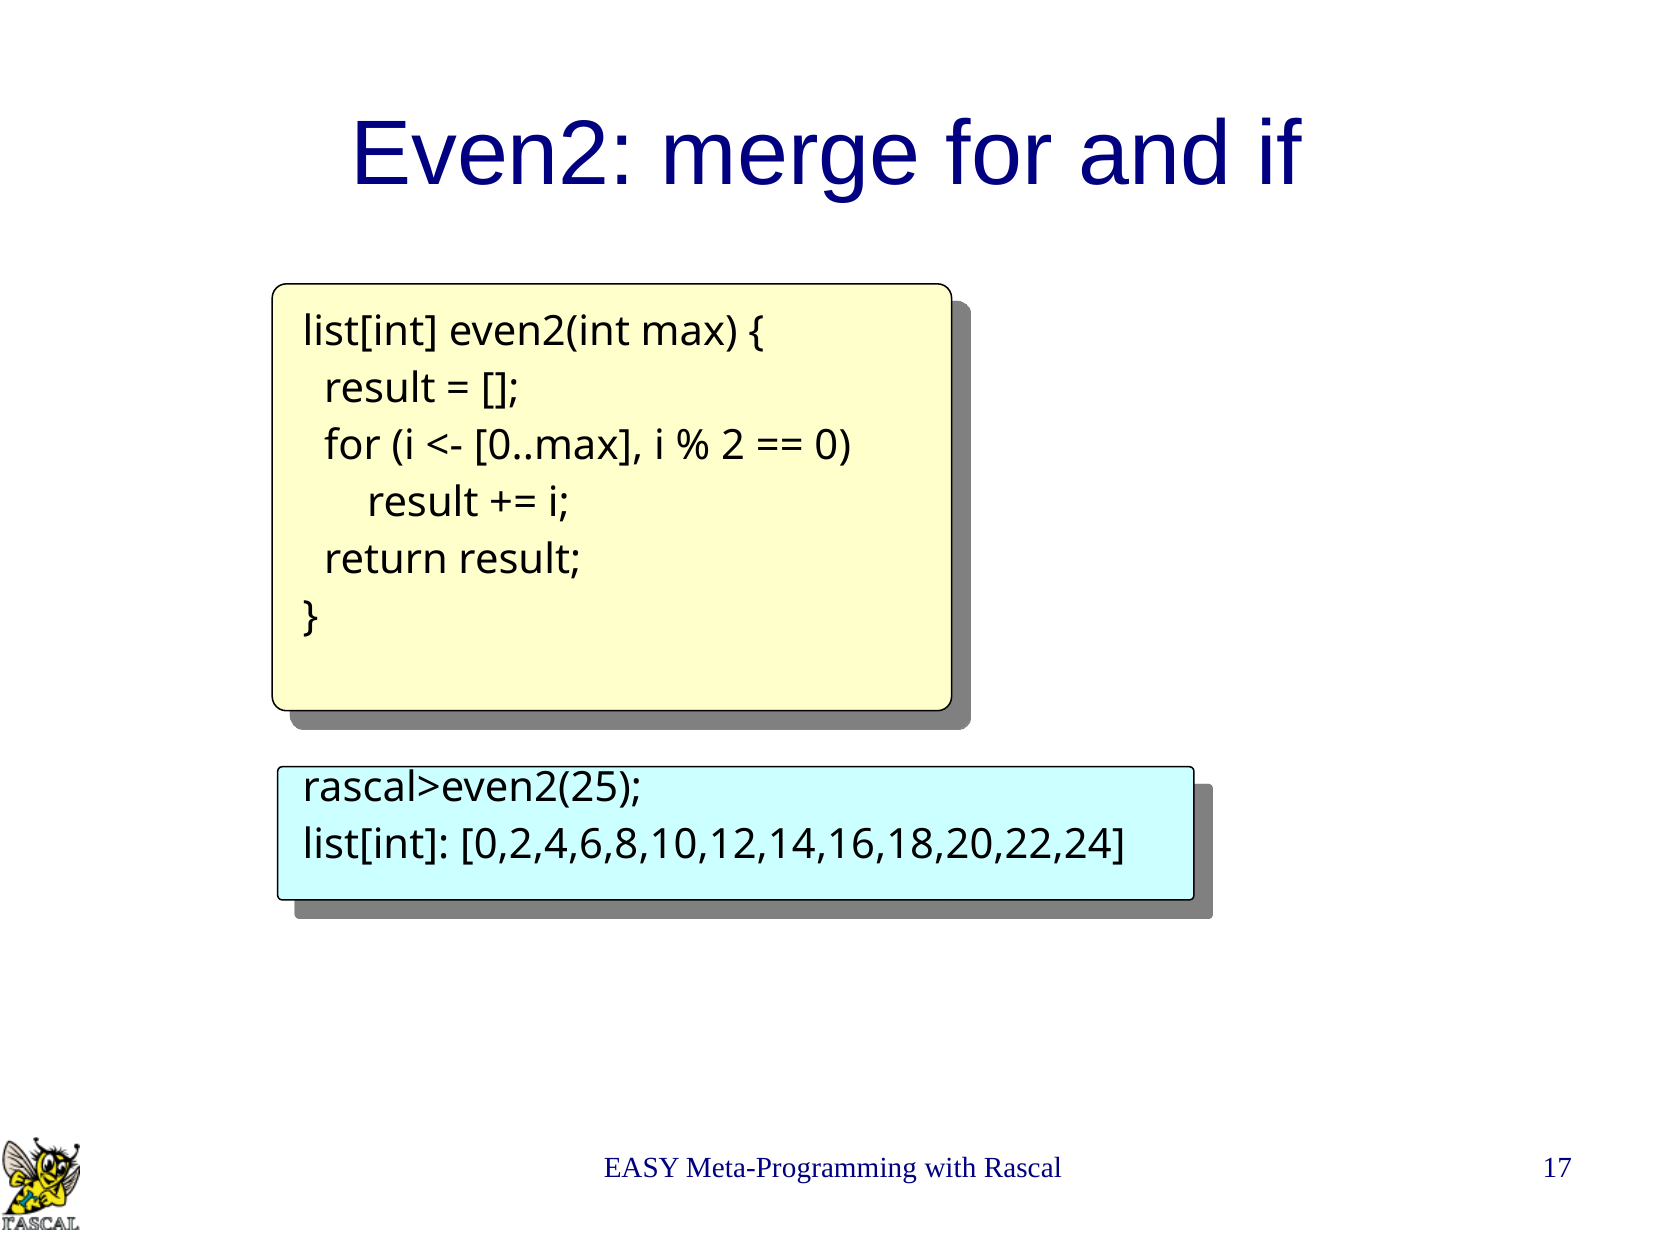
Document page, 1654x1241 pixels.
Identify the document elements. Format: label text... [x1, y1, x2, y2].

title Even2: merge for and if [82, 49, 1571, 257]
picture [1, 1137, 80, 1230]
text_box [272, 283, 951, 711]
text_box [277, 766, 1194, 900]
text_box list[int] even2(int max) { result = []; for (i <- [0..max], i % 2 == 0) result += i; return result; } rascal>even2(25); list[int]: [0,2,4,6,8,10,12,14,16,18,20,22,24] [287, 293, 1238, 891]
